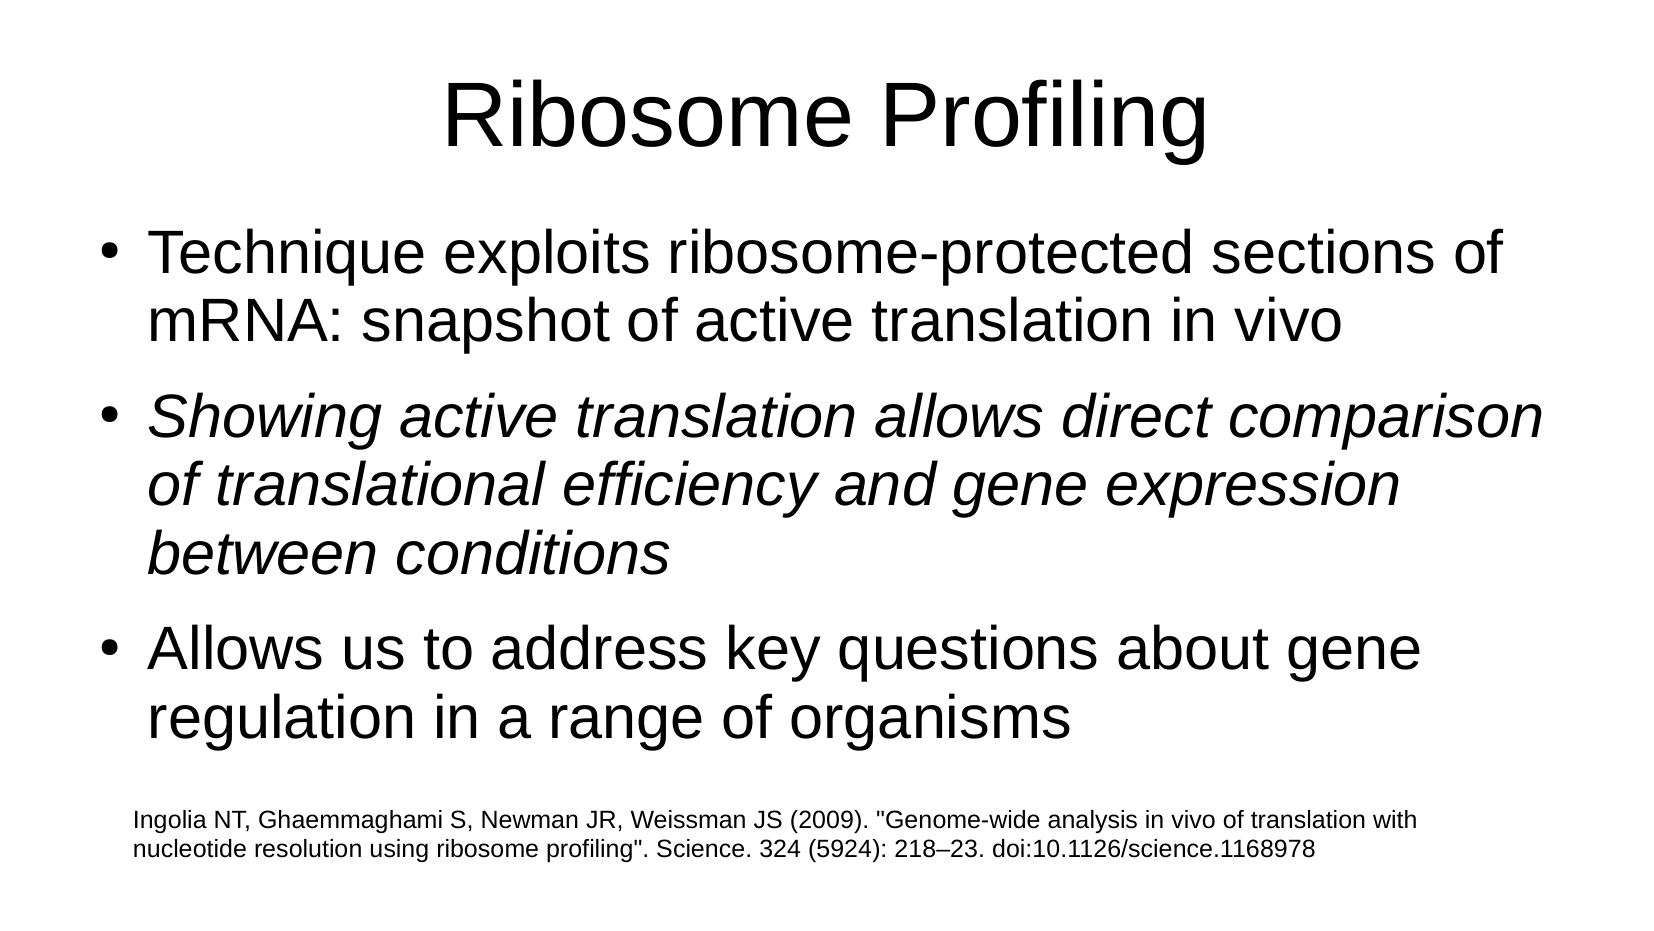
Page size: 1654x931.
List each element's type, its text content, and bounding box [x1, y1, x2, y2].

text_box Ingolia NT, Ghaemmaghami S, Newman JR, Weissman JS (2009). "Genome-wide analysis in vivo of translation with nucleotide resolution using ribosome profiling". Science. 324 (5924): 218–23. doi:10.1126/science.1168978 [118, 798, 1489, 898]
list Technique exploits ribosome-protected sections of mRNA: snapshot of active translation in vivo Showing active translation allows direct comparison of translational efficiency and gene expression between conditions Allows us to address key questions about gene regulation in a range of organisms [82, 217, 1571, 758]
title Ribosome Profiling [82, 37, 1571, 193]
